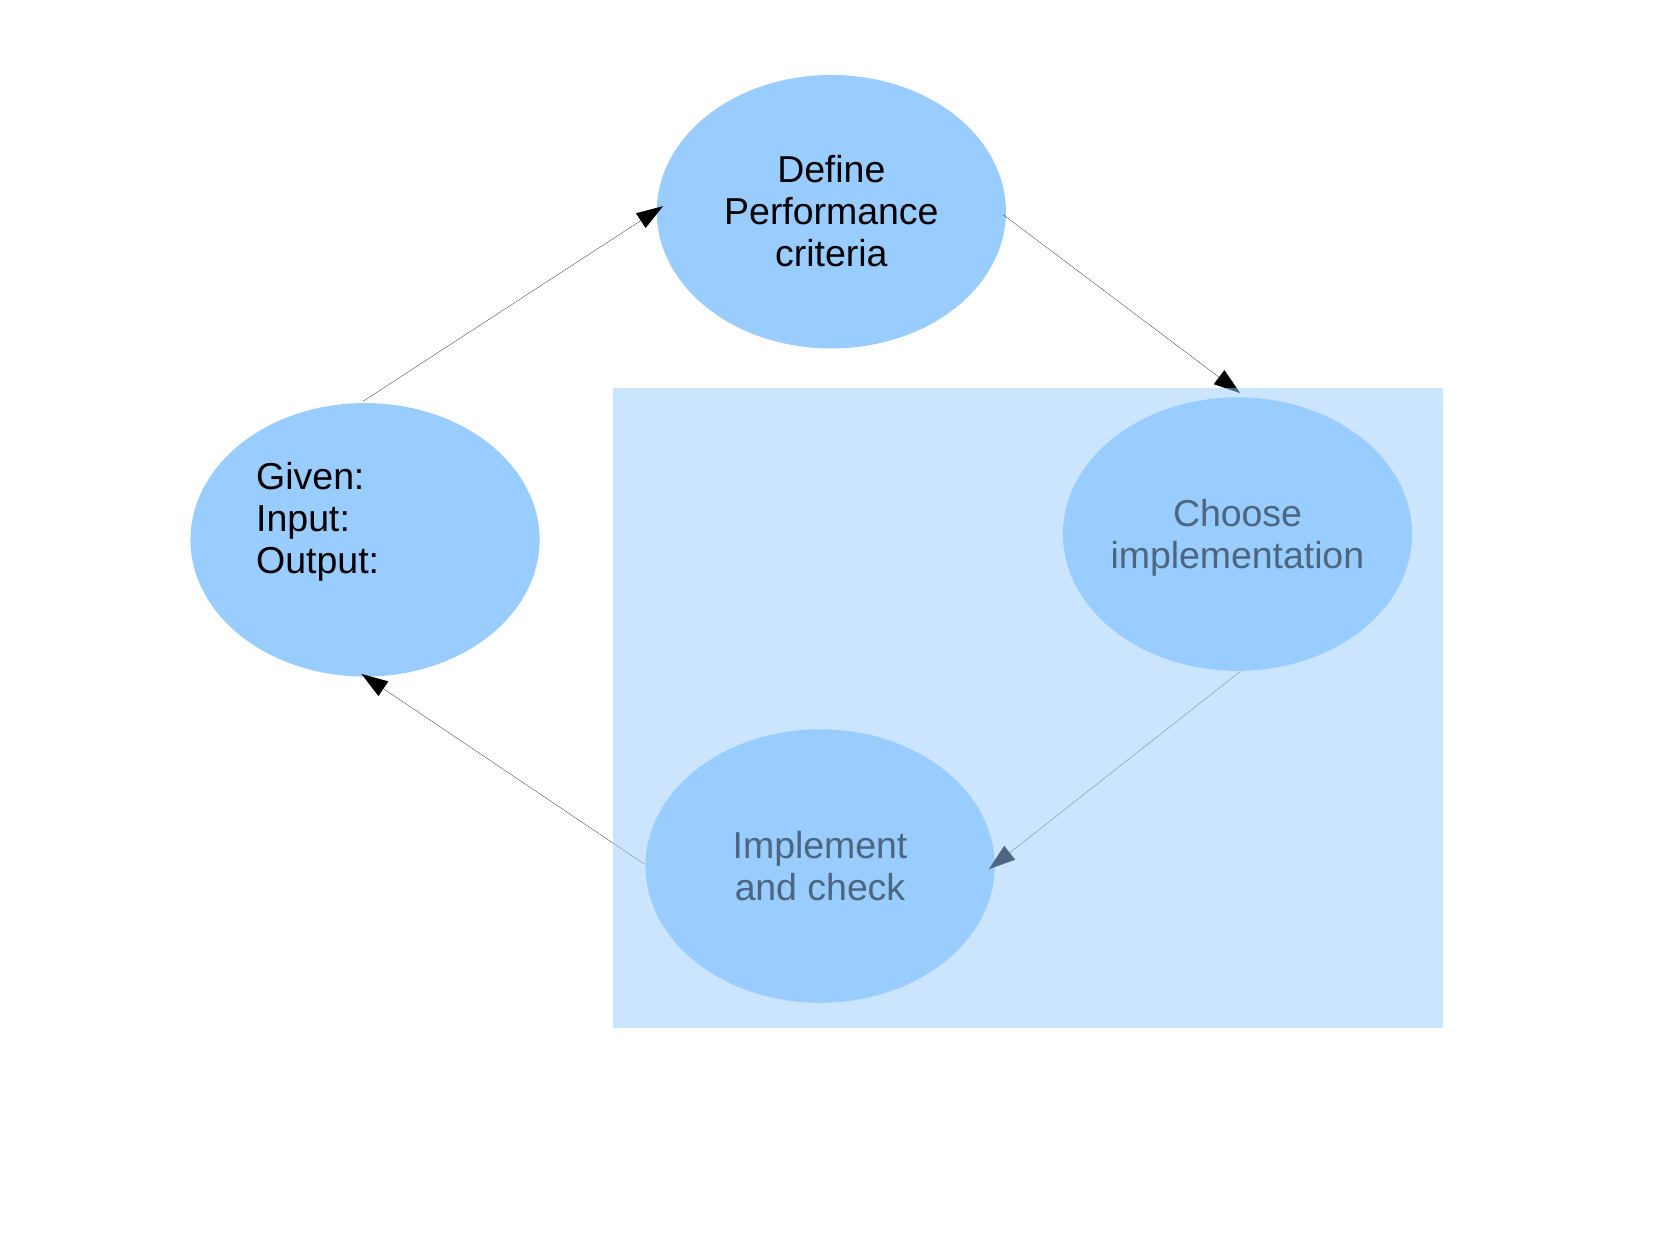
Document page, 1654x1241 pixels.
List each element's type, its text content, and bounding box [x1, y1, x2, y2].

text_box Define Performance criteria [656, 74, 1006, 349]
text_box [612, 388, 1443, 1028]
text_box Given: Input: Output: [190, 403, 540, 677]
